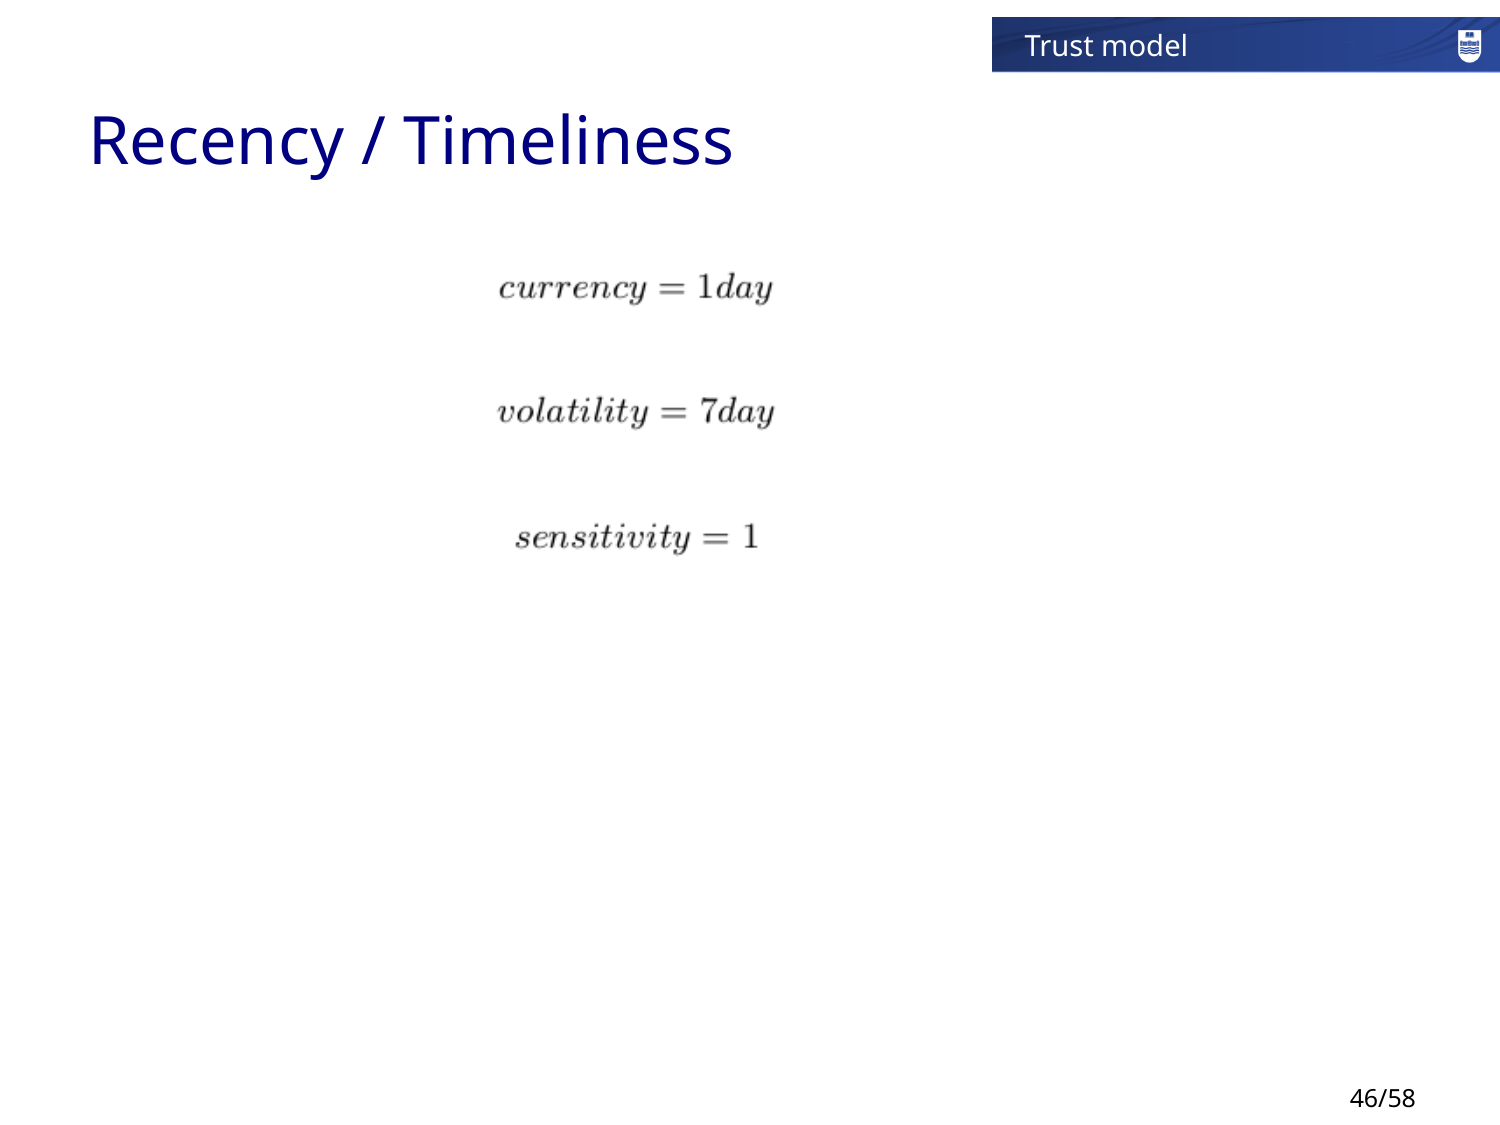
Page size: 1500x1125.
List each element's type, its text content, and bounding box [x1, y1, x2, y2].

title Recency / Timeliness [2, 99, 1365, 177]
picture [413, 230, 875, 569]
picture [992, 17, 1500, 73]
text_box Trust model [1009, 17, 1483, 67]
